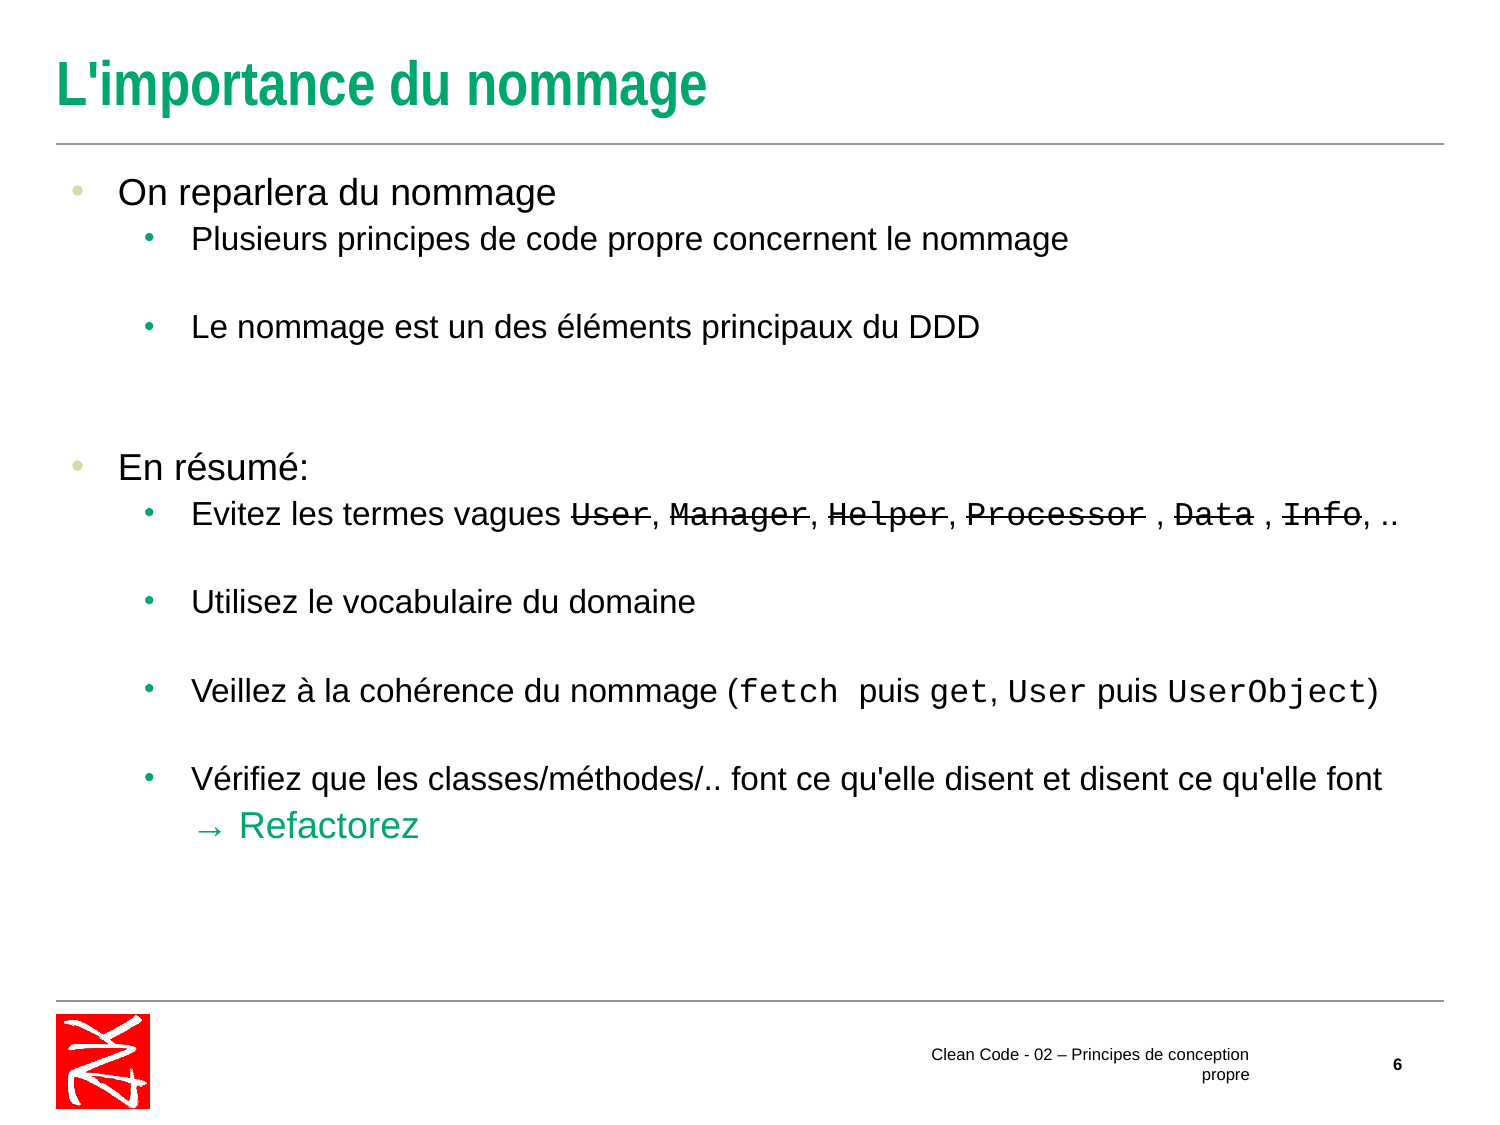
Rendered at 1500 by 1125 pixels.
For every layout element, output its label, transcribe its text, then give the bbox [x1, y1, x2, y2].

text_box On reparlera du nommage Plusieurs principes de code propre concernent le nommage Le nommage est un des éléments principaux du DDD En résumé: Evitez les termes vagues User, Manager, Helper, Processor , Data , Info, .. Utilisez le vocabulaire du domaine Veillez à la cohérence du nommage (fetch puis get, User puis UserObject) Vérifiez que les classes/méthodes/.. font ce qu'elle disent et disent ce qu'elle font → Refactorez [56, 160, 1444, 946]
title L'importance du nommage [56, 18, 1444, 142]
slide_number <number> [1372, 1049, 1403, 1079]
footer Clean Code - 02 – Principes de conception propre [919, 1049, 1250, 1079]
picture [55, 1014, 151, 1109]
